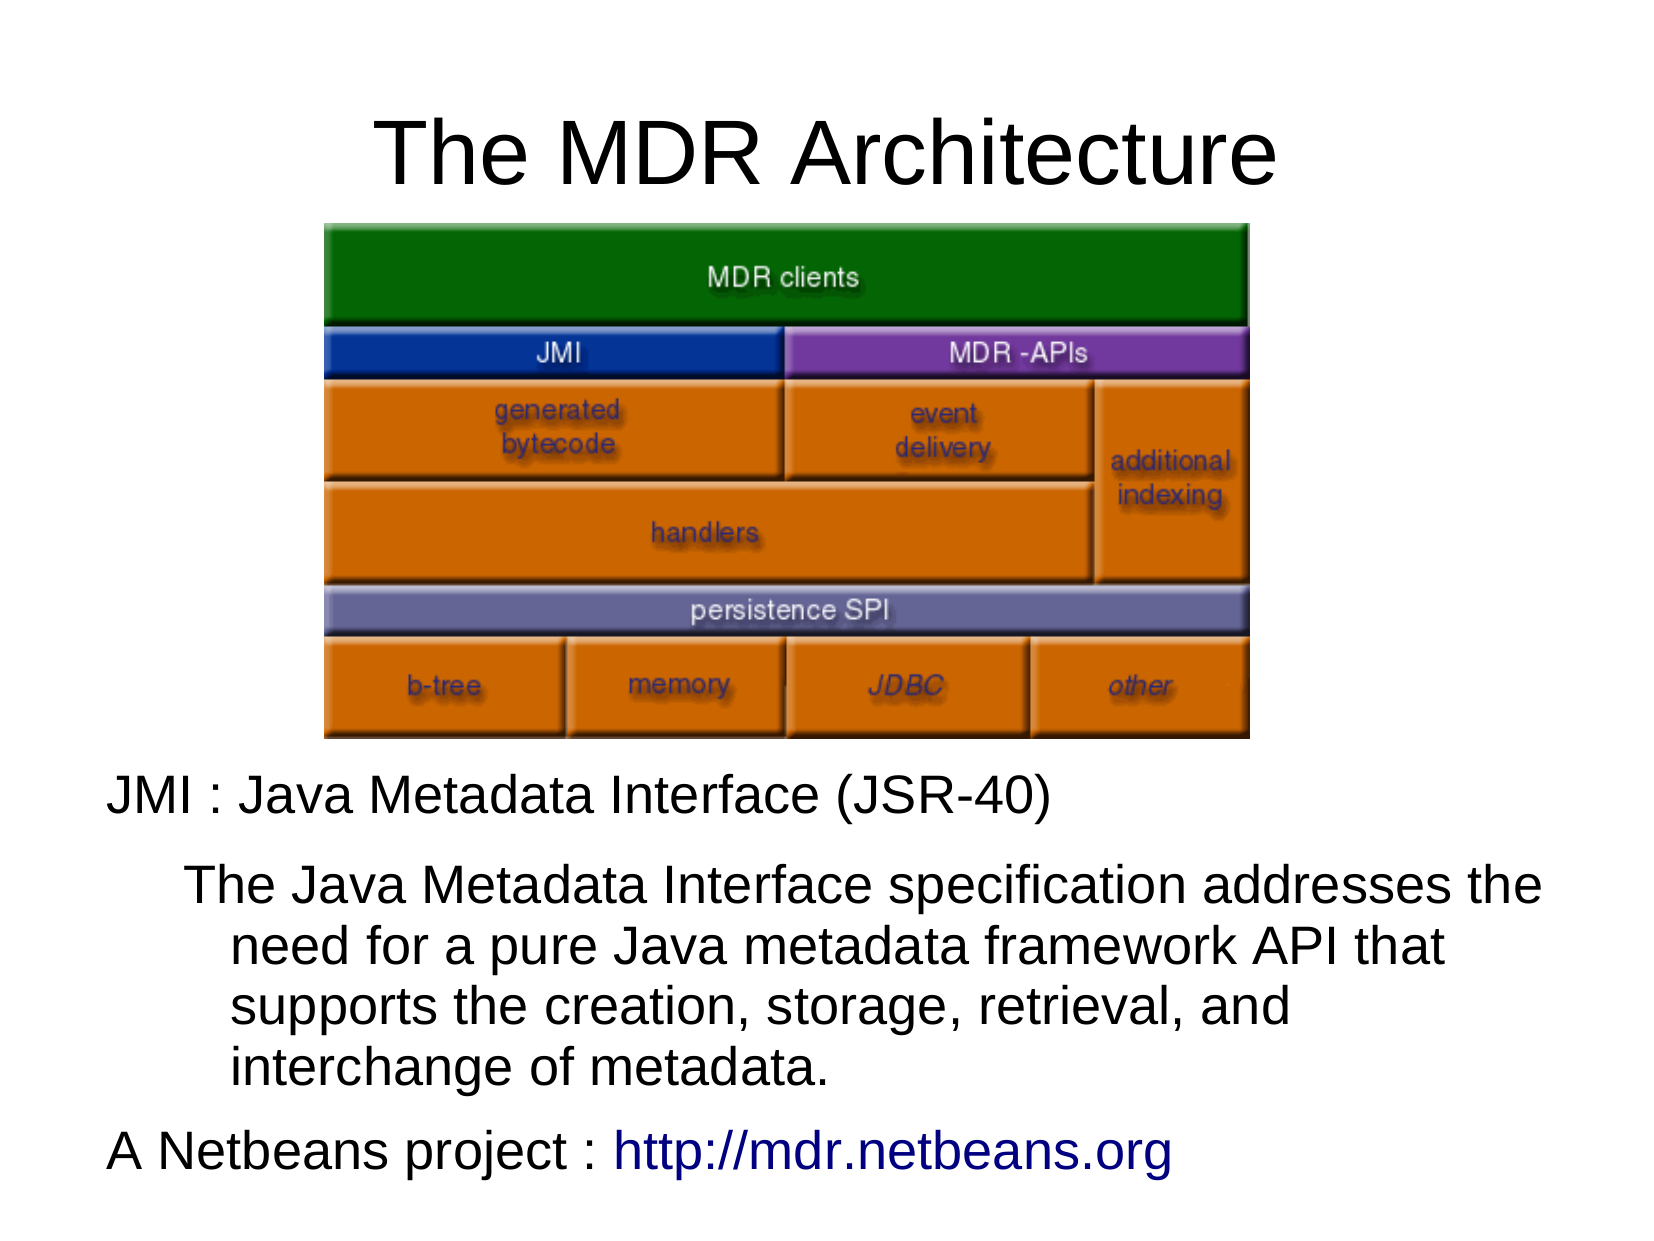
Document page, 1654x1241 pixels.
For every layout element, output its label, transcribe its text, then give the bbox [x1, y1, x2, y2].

title The MDR Architecture [82, 49, 1571, 257]
picture [324, 223, 1250, 739]
list JMI : Java Metadata Interface (JSR-40) The Java Metadata Interface specification addresses the need for a pure Java metadata framework API that supports the creation, storage, retrieval, and interchange of metadata. A Netbeans project : http://mdr.netbeans.org [88, 764, 1577, 1182]
